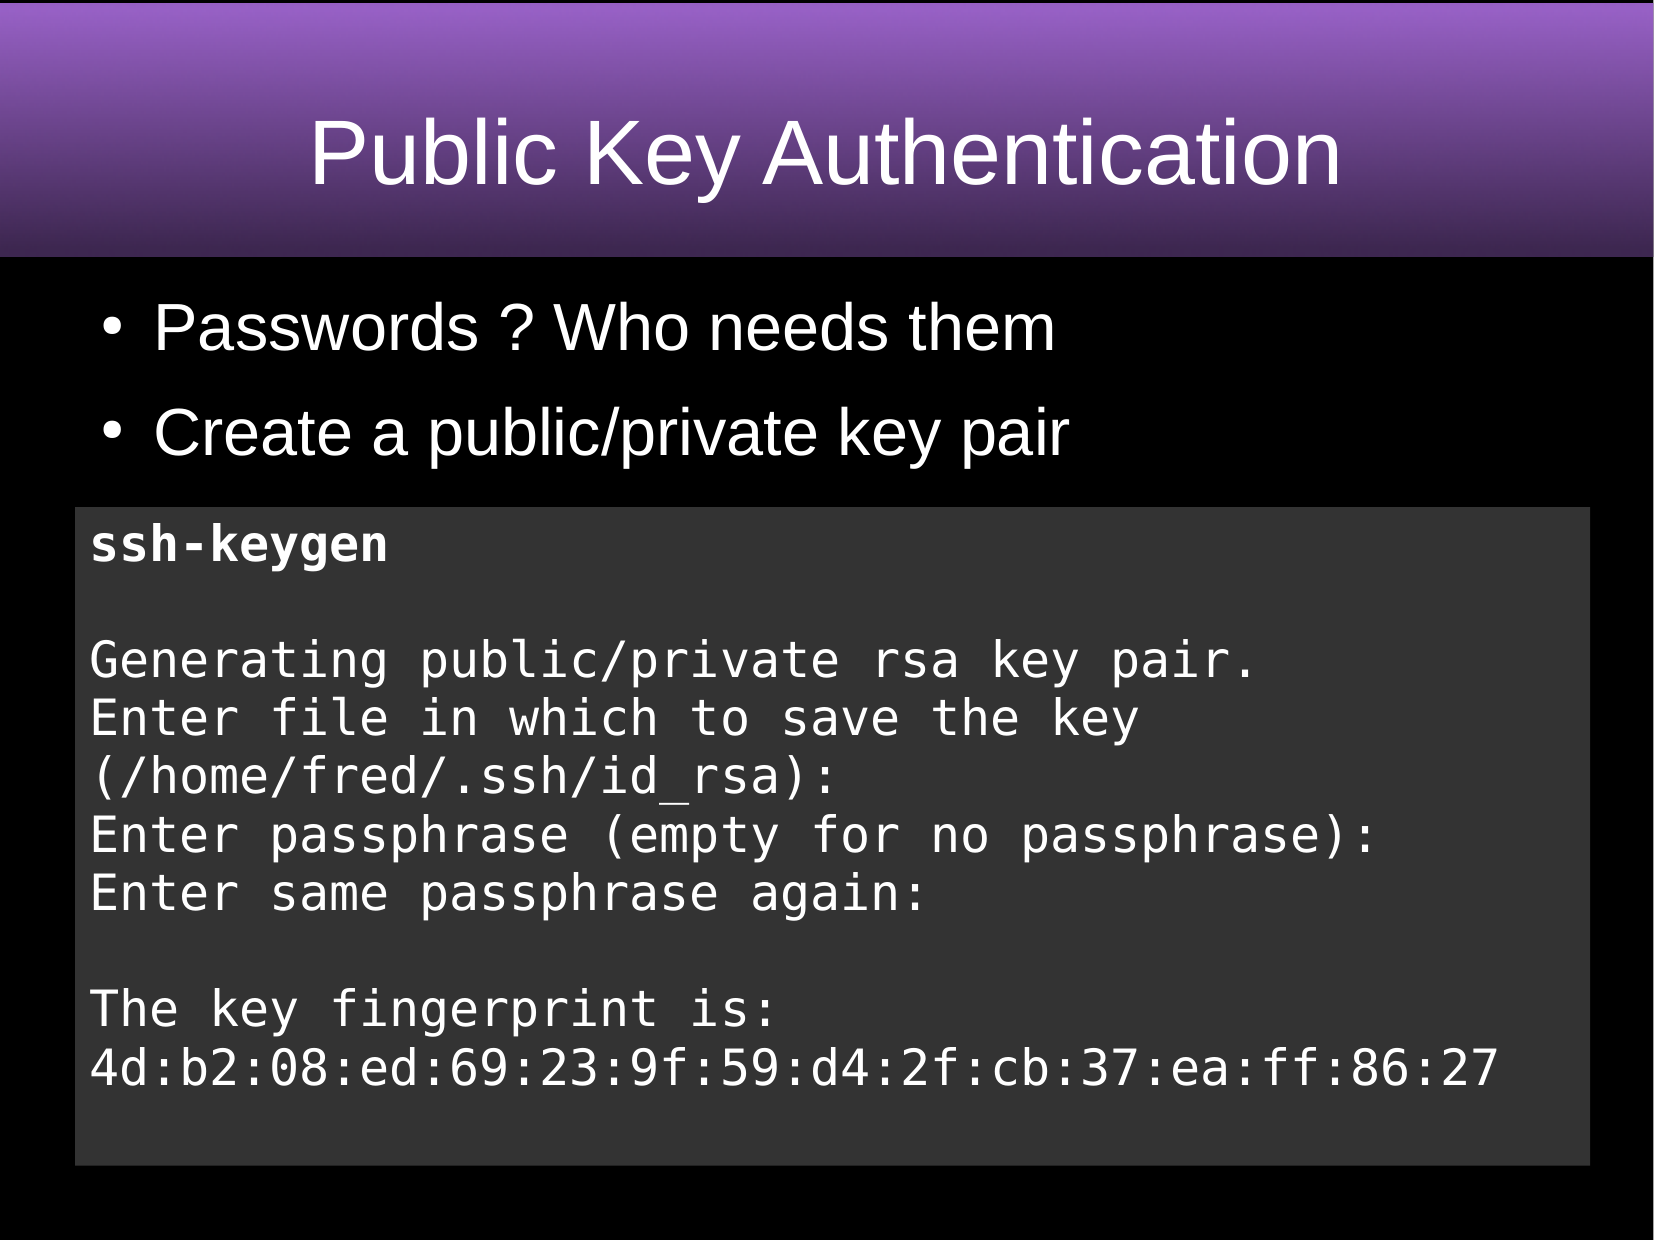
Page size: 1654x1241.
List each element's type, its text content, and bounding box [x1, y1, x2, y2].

list Passwords ? Who needs them Create a public/private key pair [82, 290, 1571, 507]
title Public Key Authentication [82, 49, 1571, 257]
text_box ssh-keygen Generating public/private rsa key pair. Enter file in which to save the key (/home/fred/.ssh/id_rsa): Enter passphrase (empty for no passphrase): Enter same passphrase again: The key fingerprint is: 4d:b2:08:ed:69:23:9f:59:d4:2f:cb:37:ea:ff:86:27 [75, 507, 1591, 1166]
picture [0, 3, 1654, 257]
